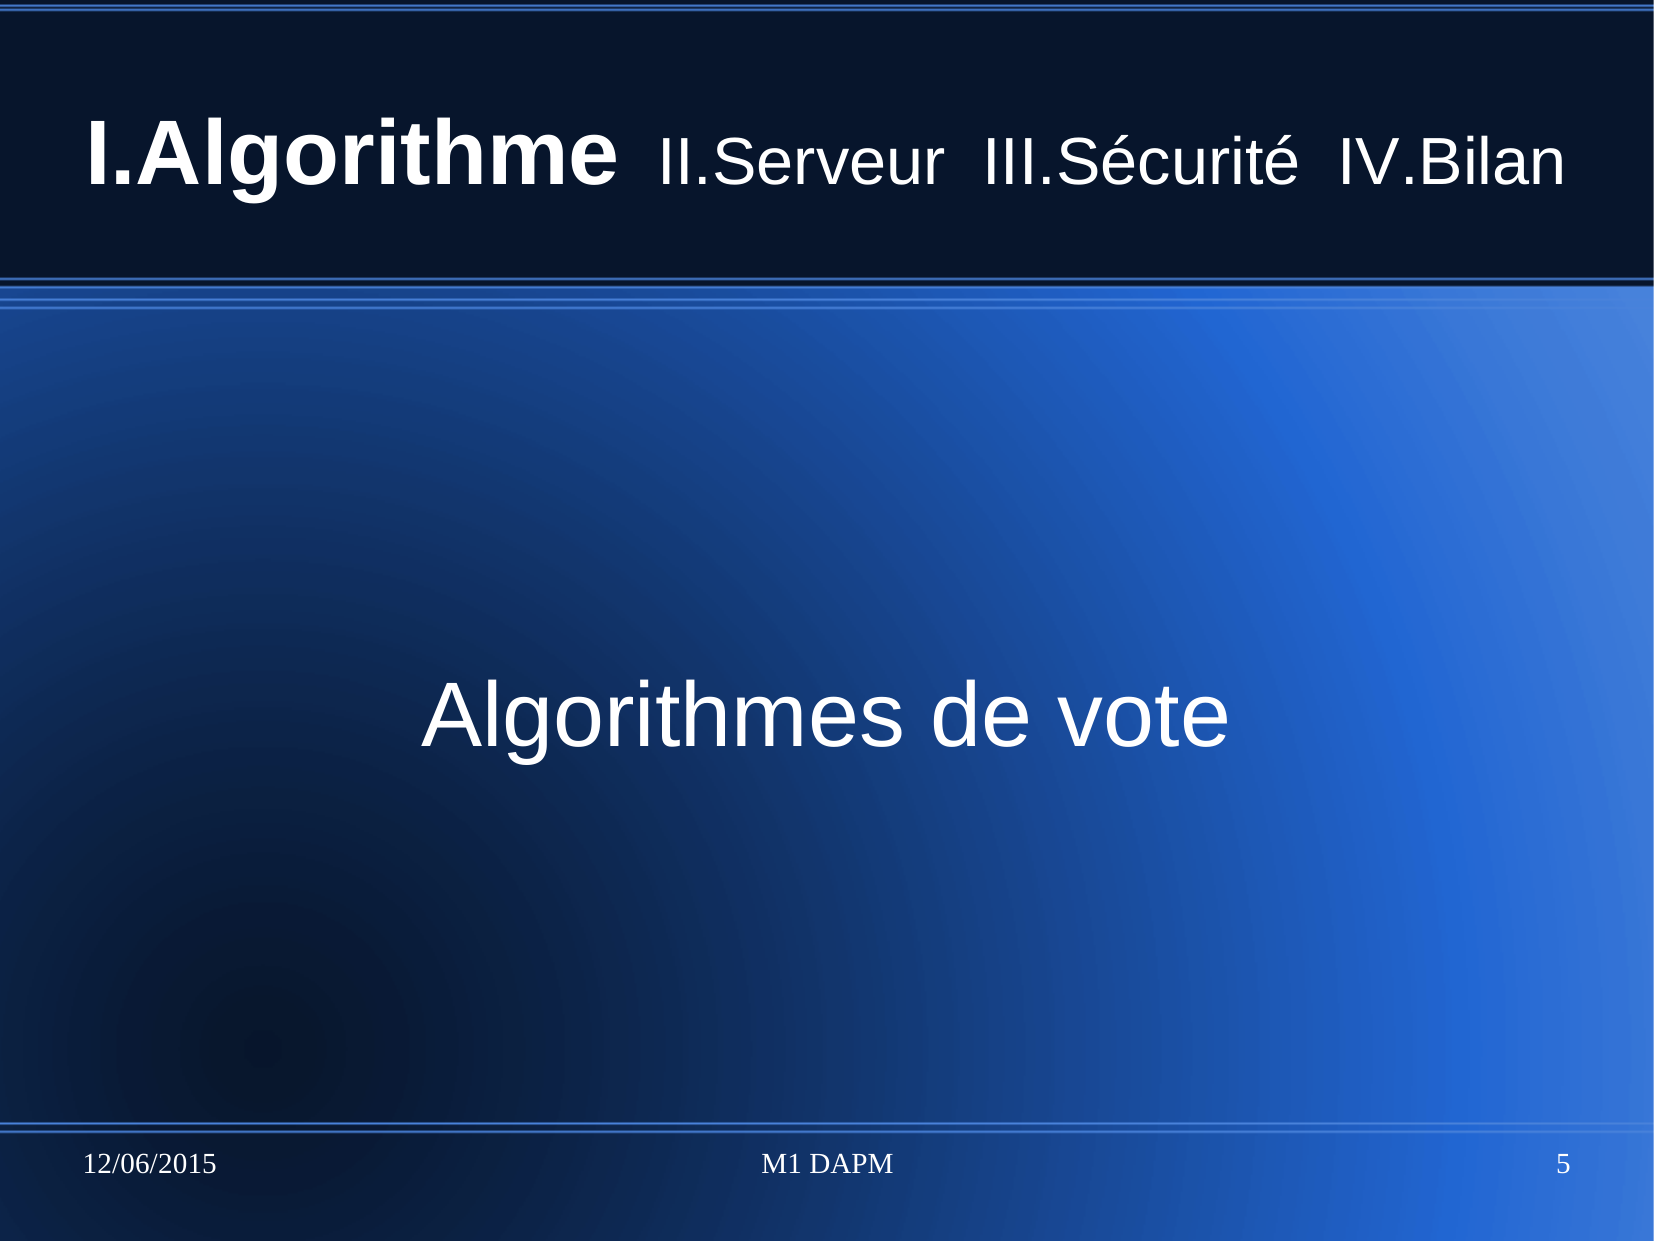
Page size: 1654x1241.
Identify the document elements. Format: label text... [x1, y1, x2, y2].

picture [0, 0, 1654, 1241]
subtitle Algorithmes de vote [82, 355, 1571, 1075]
title I.Algorithme II.Serveur III.Sécurité IV.Bilan [82, 49, 1571, 257]
